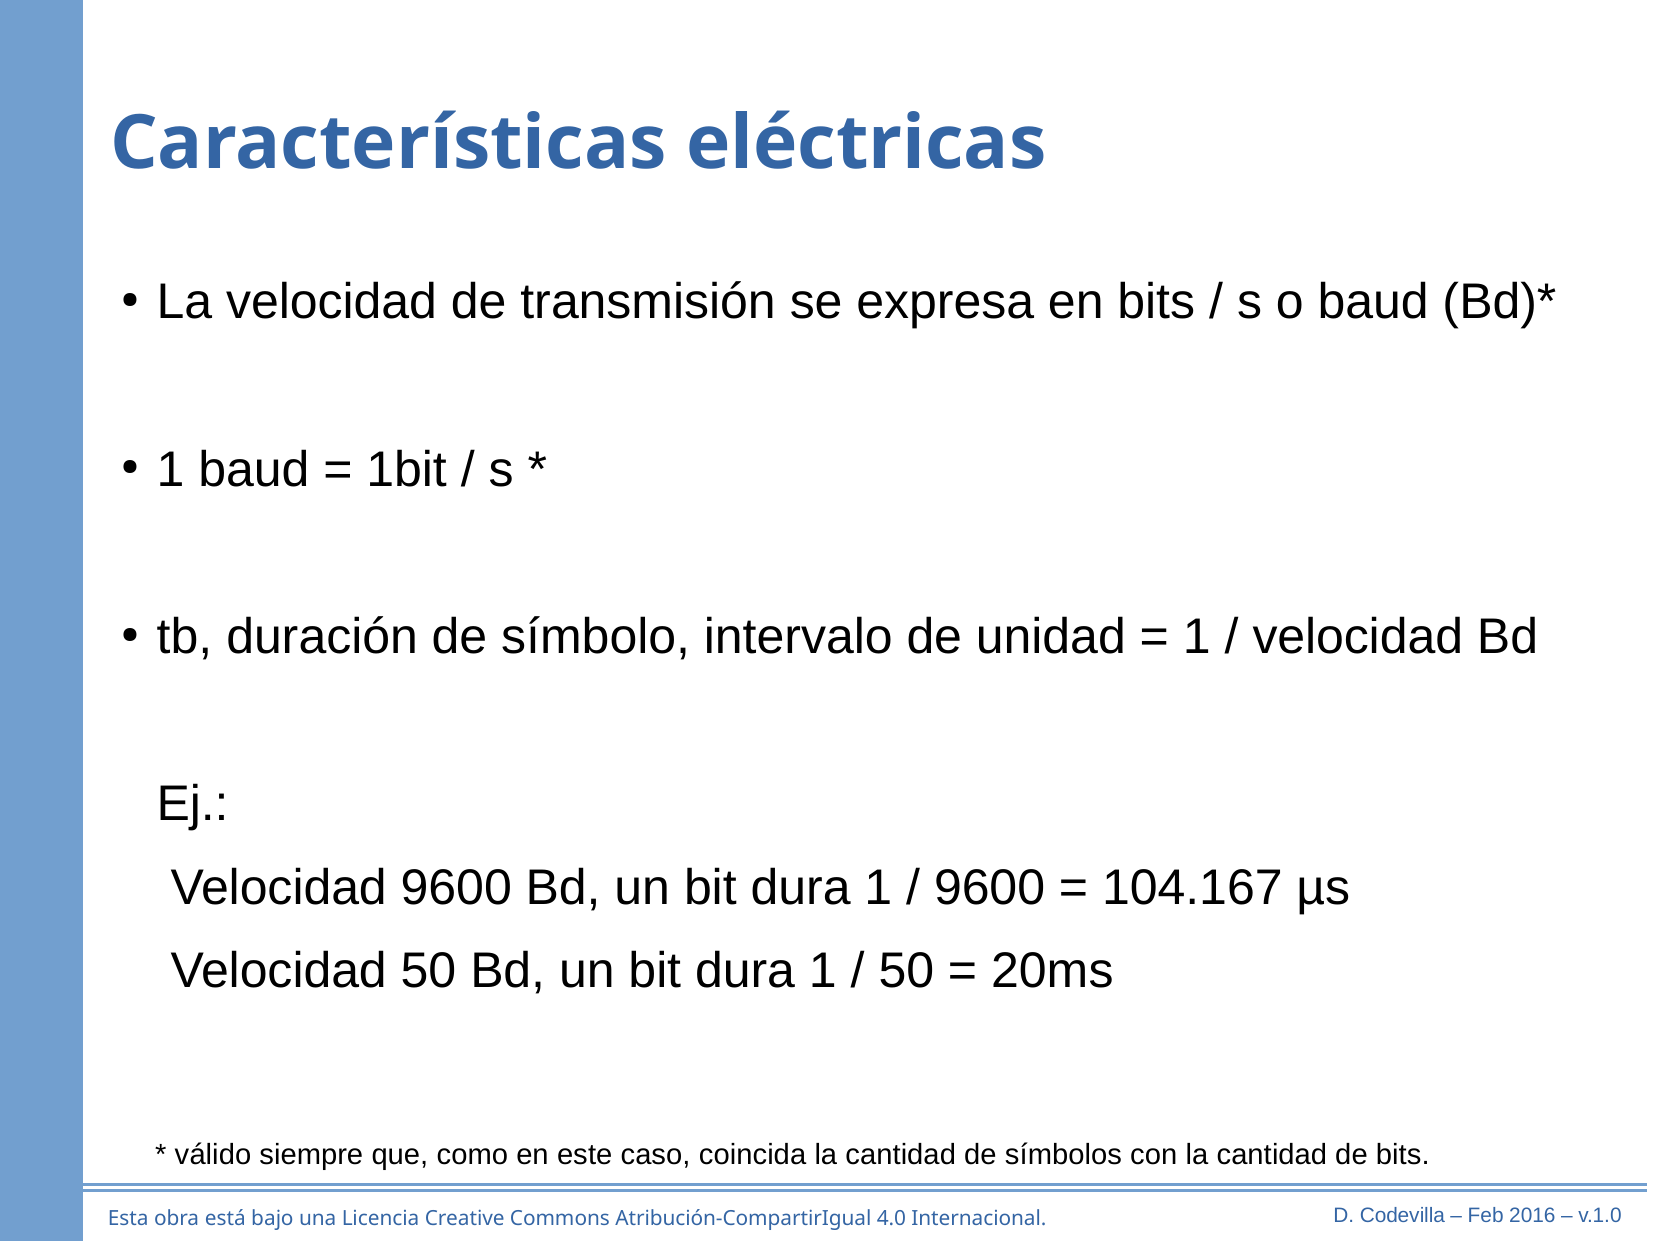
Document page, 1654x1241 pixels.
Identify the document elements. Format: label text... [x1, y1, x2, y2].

text_box Características eléctricas [95, 30, 1653, 133]
text_box La velocidad de transmisión se expresa en bits / s o baud (Bd)* 1 baud = 1bit / s * tb, duración de símbolo, intervalo de unidad = 1 / velocidad Bd Ej.: Velocidad 9600 Bd, un bit dura 1 / 9600 = 104.167 µs Velocidad 50 Bd, un bit dura 1 / 50 = 20ms [106, 238, 1621, 985]
text_box * válido siempre que, como en este caso, coincida la cantidad de símbolos con la cantidad de bits. [105, 1113, 1561, 1186]
